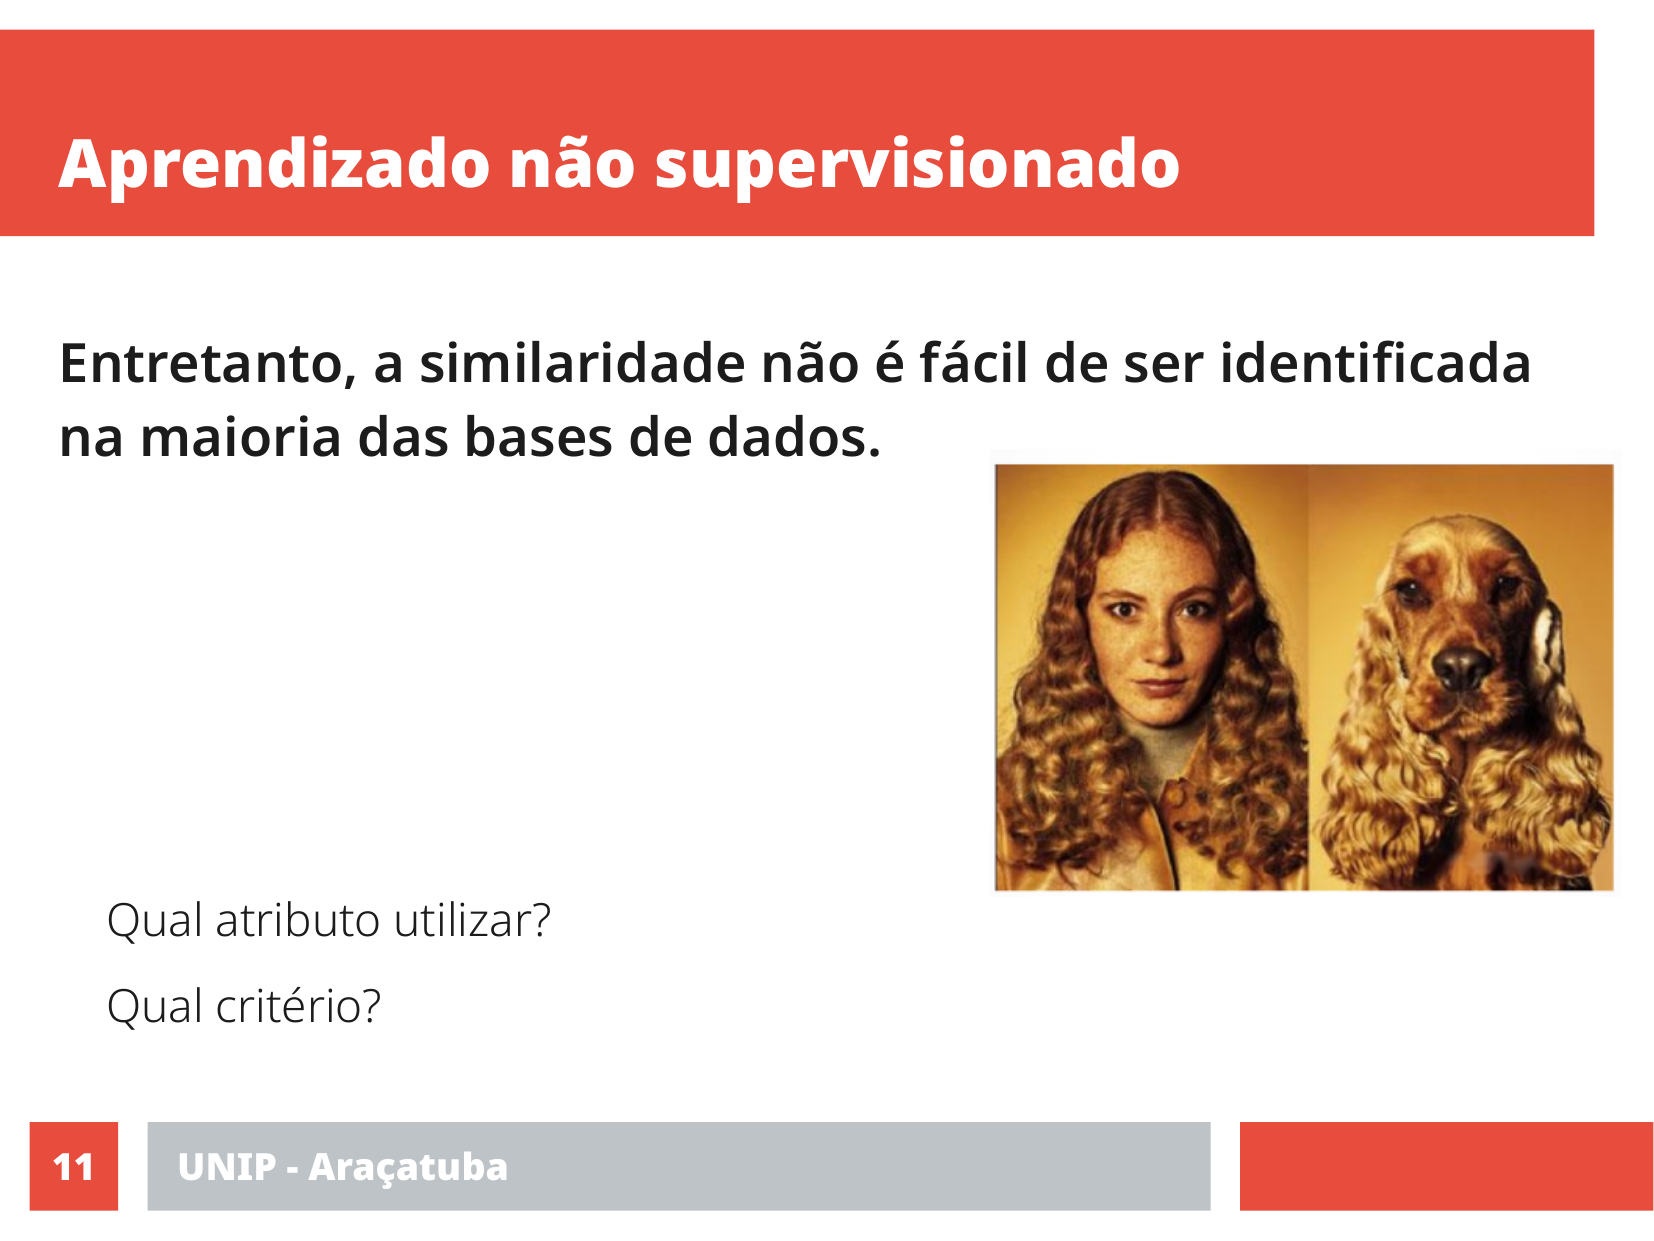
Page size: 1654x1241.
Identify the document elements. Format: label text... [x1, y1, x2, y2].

picture [990, 449, 1622, 897]
list Entretanto, a similaridade não é fácil de ser identificada na maioria das bases de dados. Qual atributo utilizar? Qual critério? [59, 324, 1565, 1093]
title Aprendizado não supervisionado [59, 59, 1595, 207]
